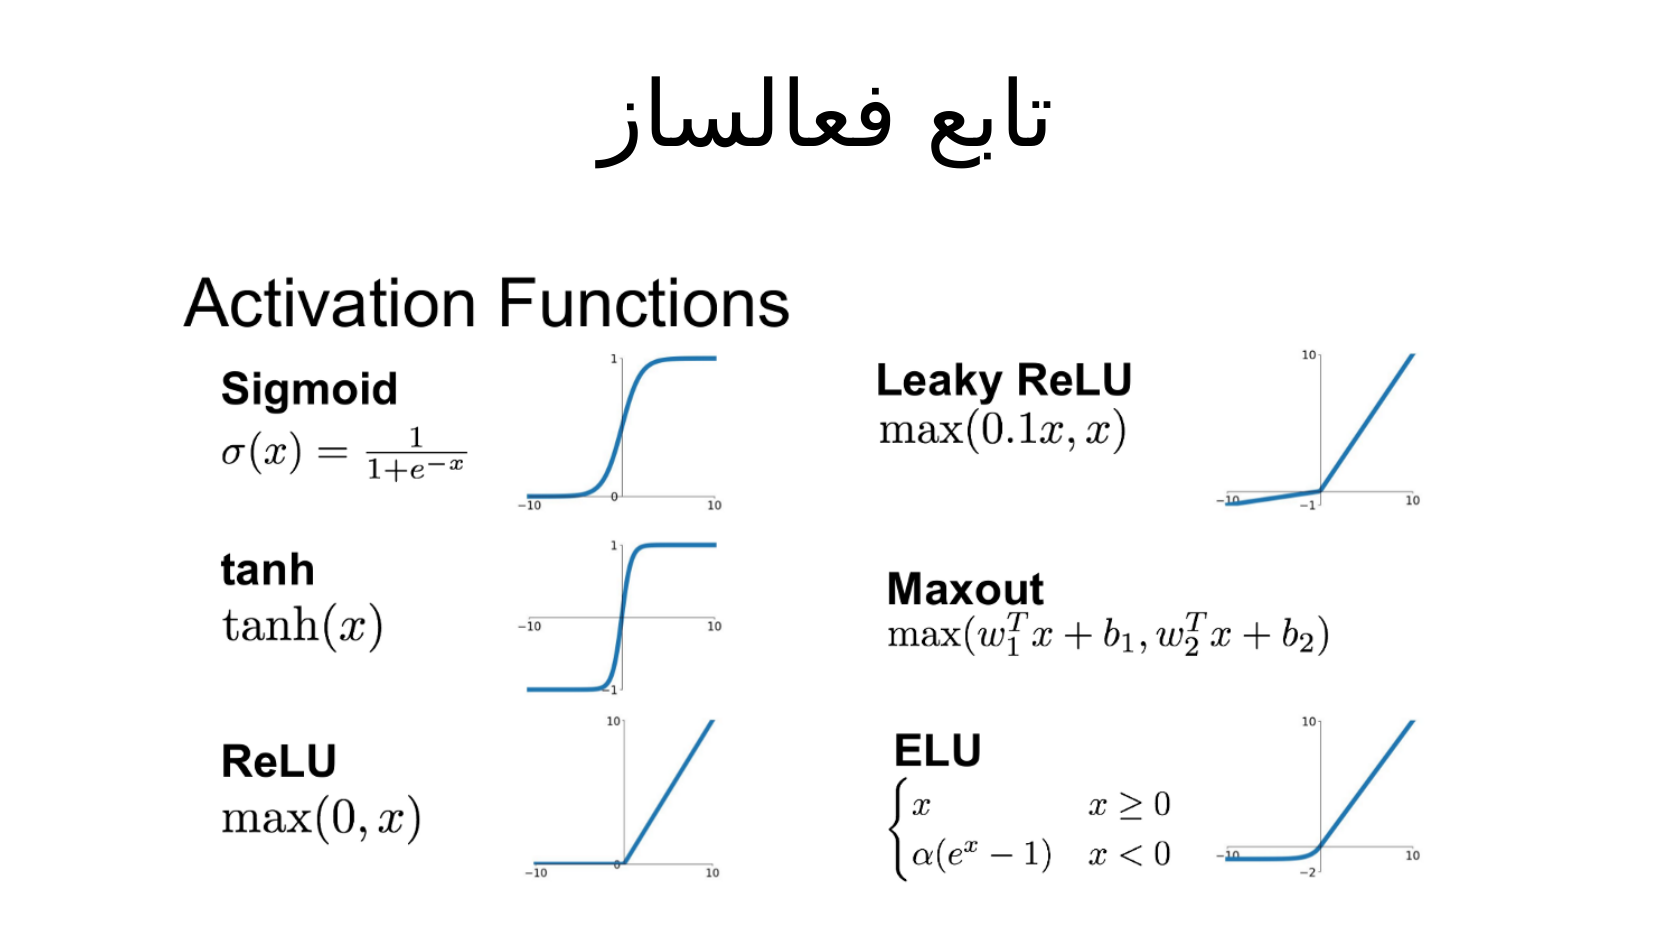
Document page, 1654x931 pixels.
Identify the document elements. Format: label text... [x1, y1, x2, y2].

picture [163, 240, 1506, 916]
title تابع فعالساز [82, 37, 1571, 193]
